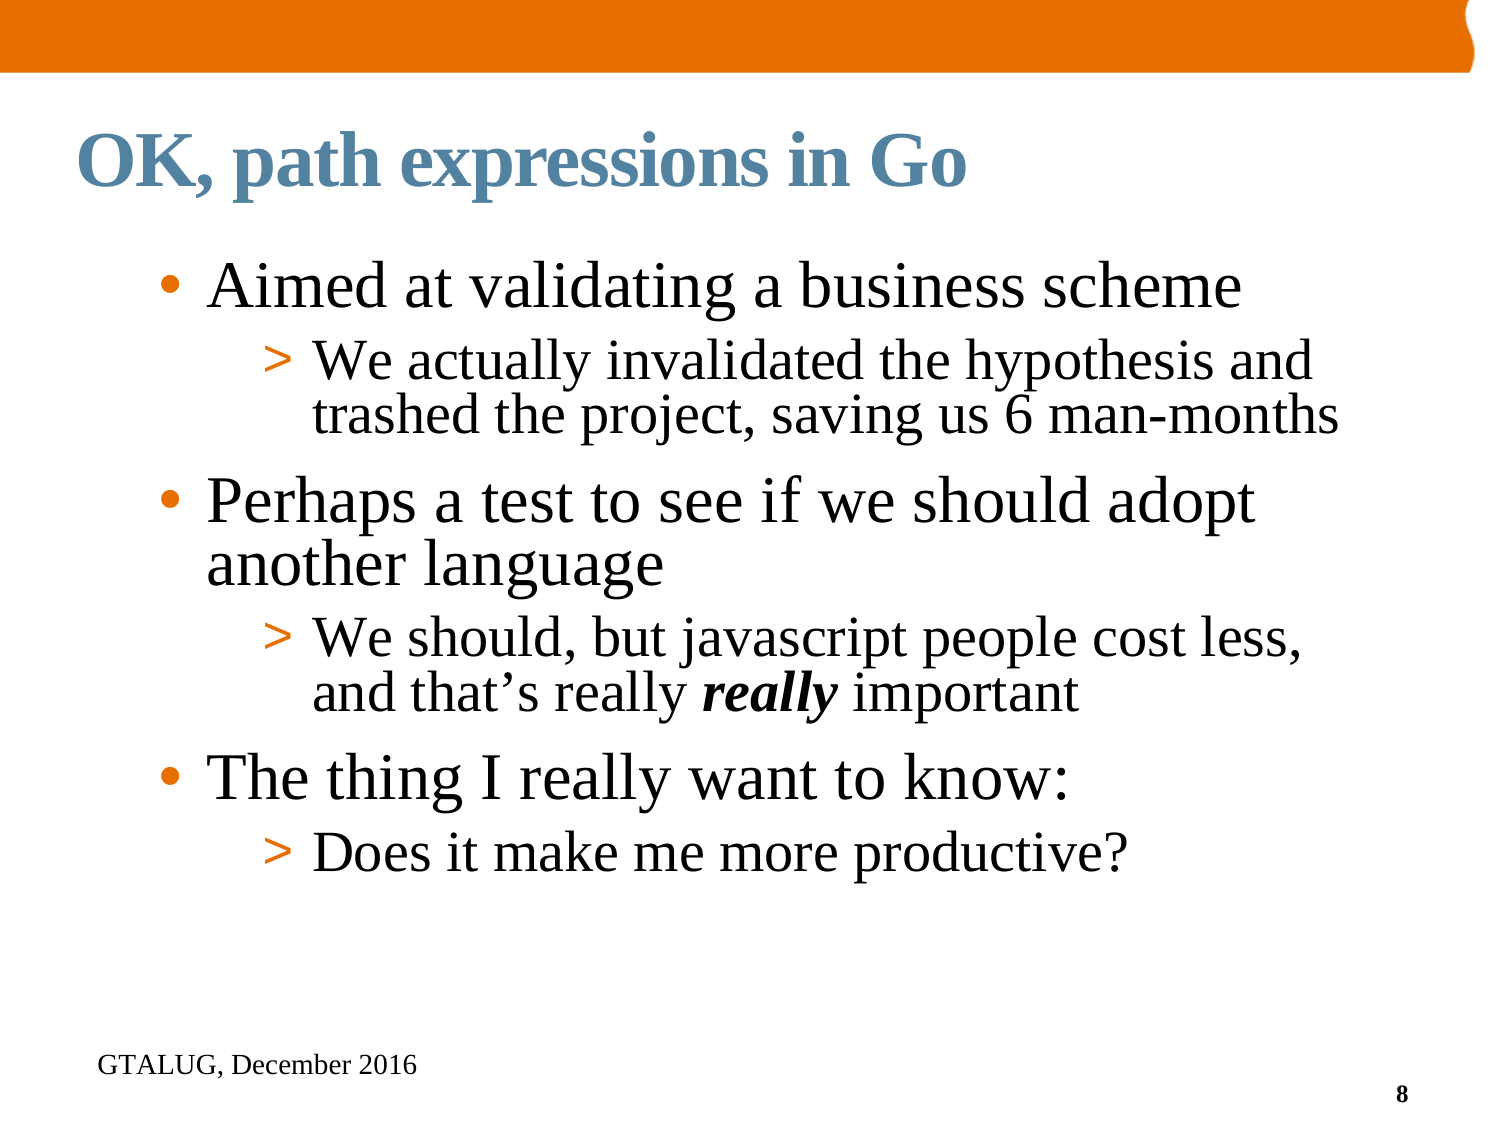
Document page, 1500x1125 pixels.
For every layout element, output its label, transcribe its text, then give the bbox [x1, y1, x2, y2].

picture [0, 0, 1500, 75]
title OK, path expressions in Go [75, 122, 1438, 228]
list Aimed at validating a business scheme We actually invalidated the hypothesis and trashed the project, saving us 6 man-months Perhaps a test to see if we should adopt another language We should, but javascript people cost less, and that’s really really important The thing I really want to know: Does it make me more productive? [64, 257, 1402, 1017]
